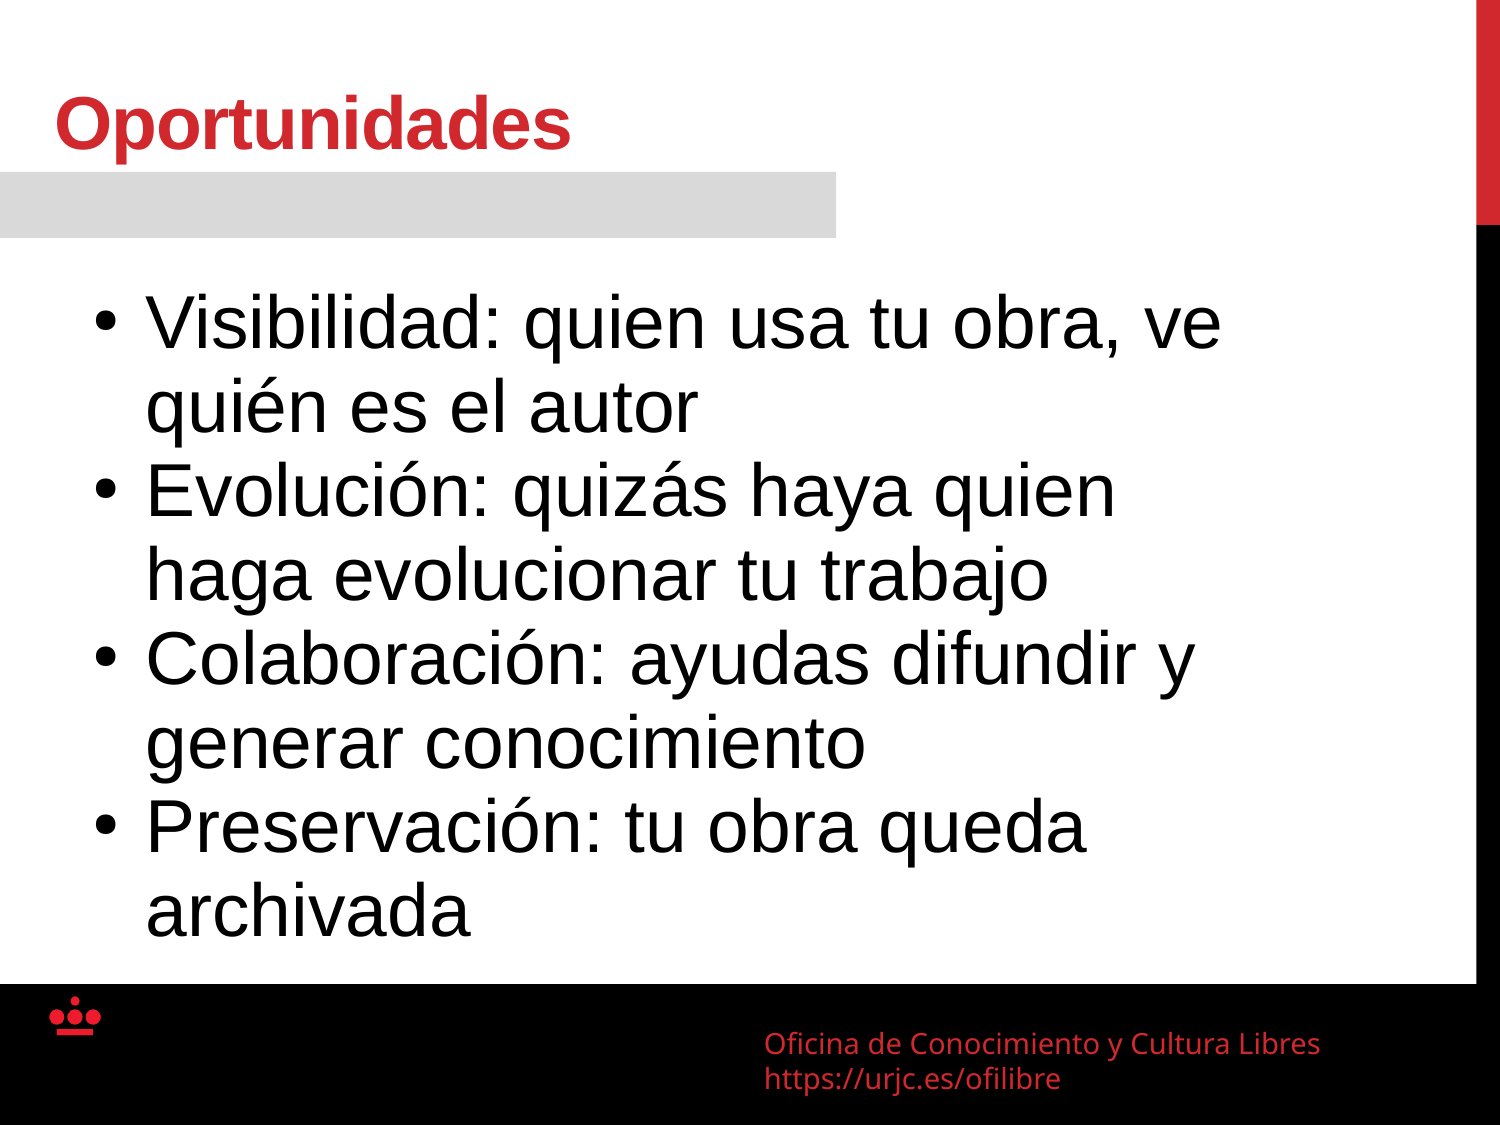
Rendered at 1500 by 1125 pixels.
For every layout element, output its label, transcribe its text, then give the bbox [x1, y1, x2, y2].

text_box [0, 984, 1500, 1125]
text_box Visibilidad: quien usa tu obra, ve quién es el autor Evolución: quizás haya quien haga evolucionar tu trabajo Colaboración: ayudas difundir y generar conocimiento Preservación: tu obra queda archivada [60, 273, 1254, 961]
text_box Oportunidades [39, 24, 1366, 172]
text_box Oficina de Conocimiento y Cultura Libres https://urjc.es/ofilibre [748, 1017, 1500, 1125]
text_box [0, 171, 837, 238]
picture [49, 996, 346, 1111]
title [75, 172, 1026, 250]
